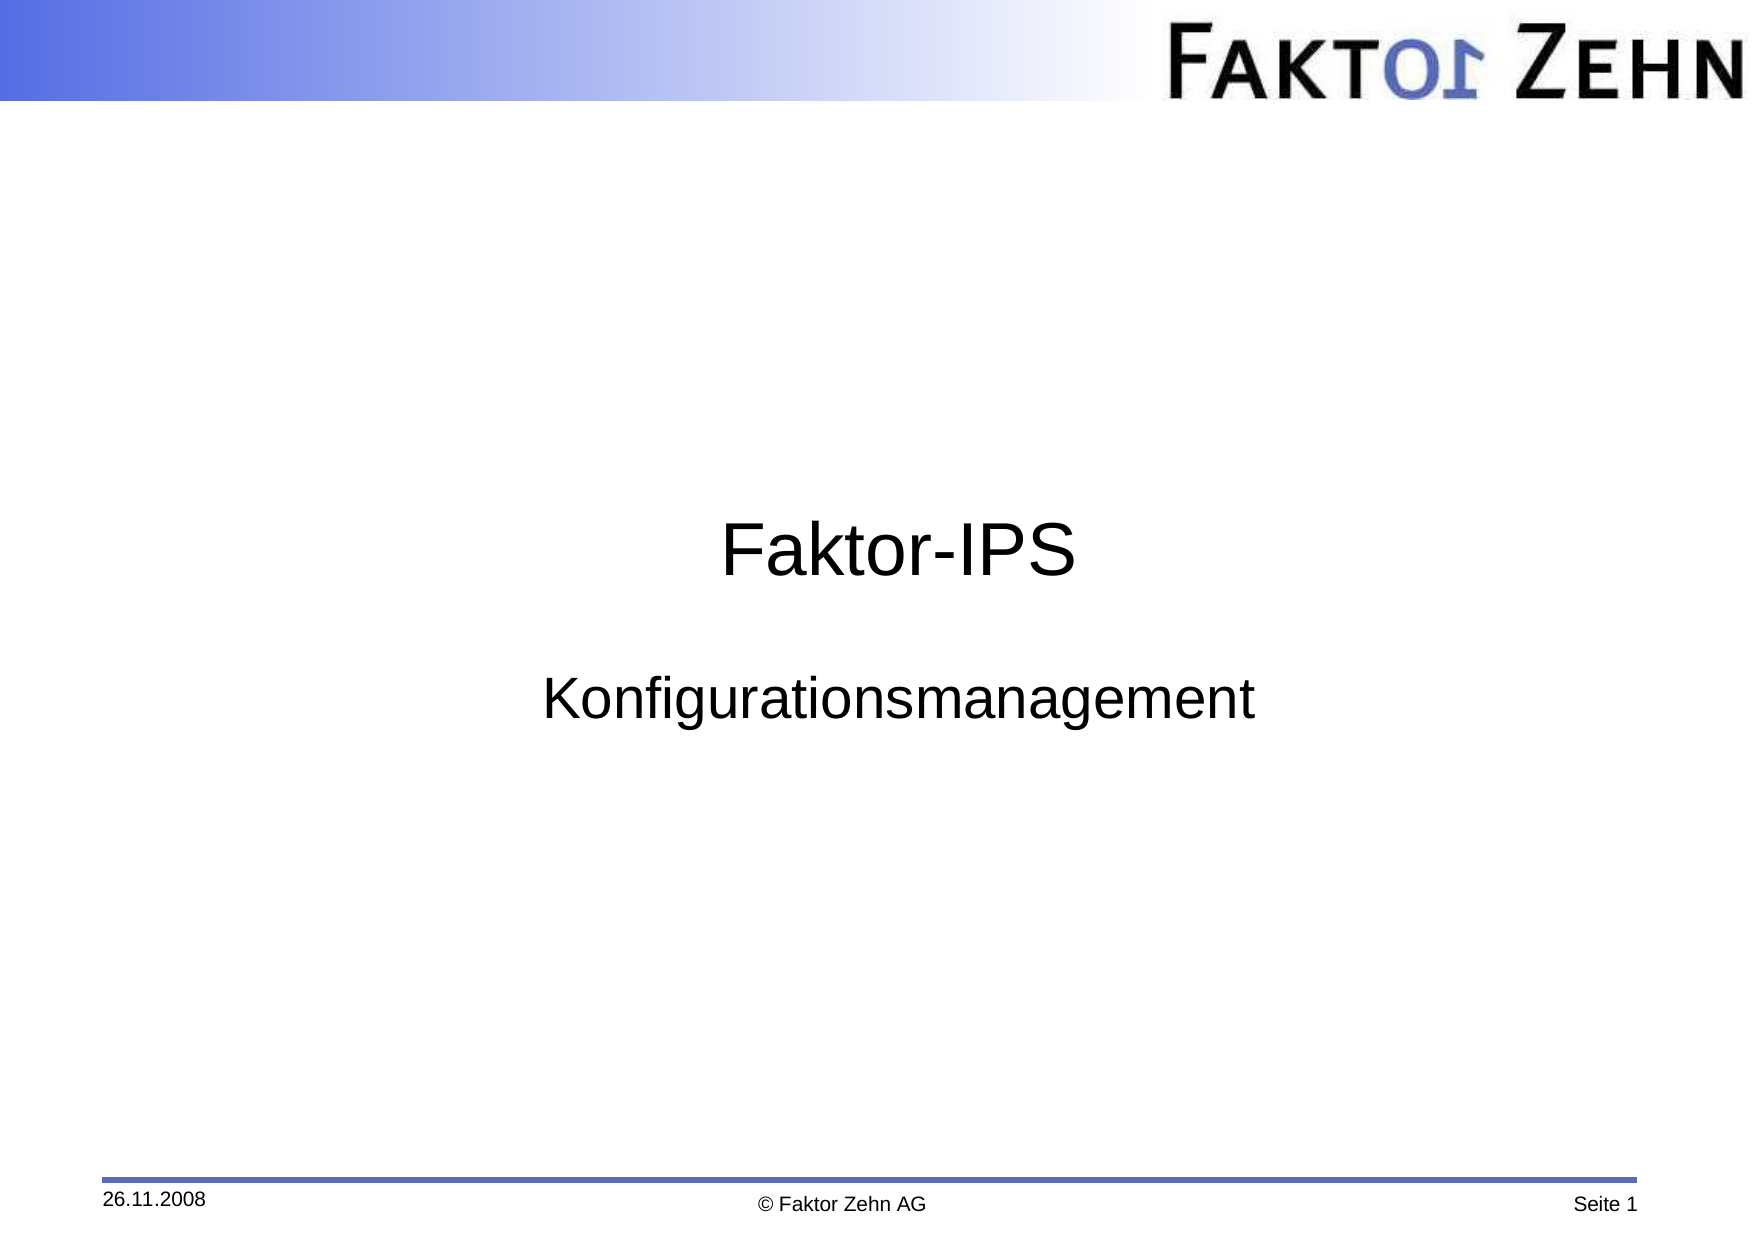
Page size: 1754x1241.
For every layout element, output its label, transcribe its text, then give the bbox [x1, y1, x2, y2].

picture [1162, 7, 1752, 100]
subtitle Faktor-IPS Konfigurationsmanagement [183, 337, 1580, 901]
